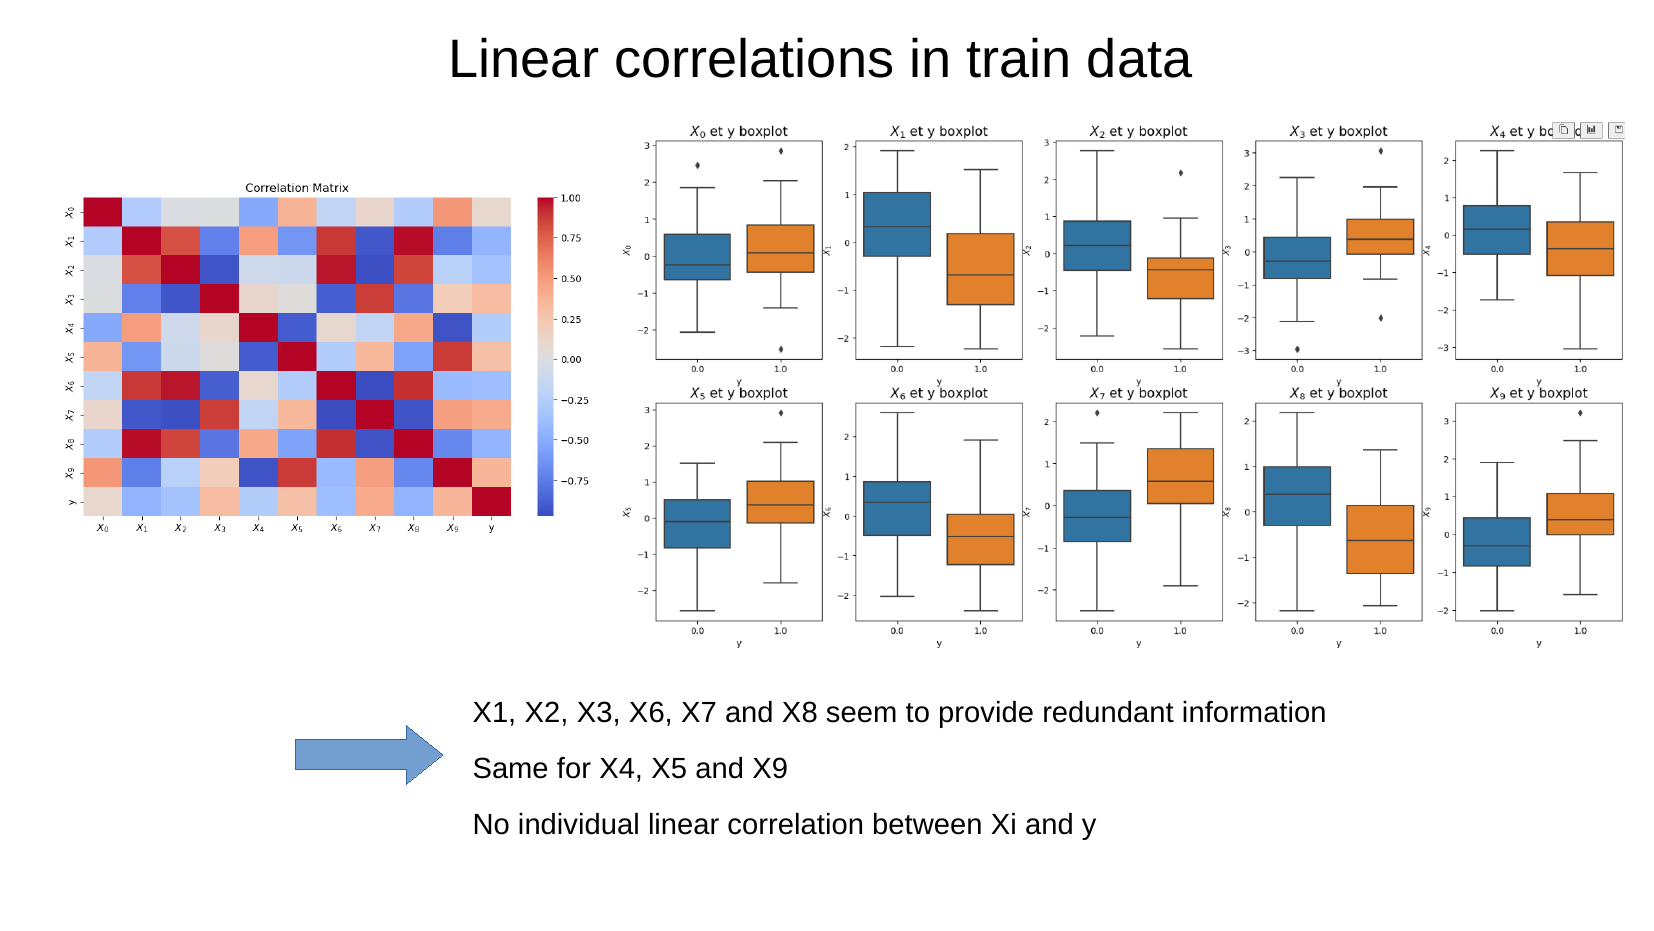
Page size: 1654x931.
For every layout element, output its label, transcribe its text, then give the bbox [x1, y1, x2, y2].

text_box X1, X2, X3, X6, X7 and X8 seem to provide redundant information Same for X4, X5 and X9 No individual linear correlation between Xi and y [472, 679, 1359, 858]
text_box [295, 725, 443, 785]
title Linear correlations in train data [76, 0, 1566, 119]
picture [620, 118, 1625, 650]
picture [59, 177, 591, 538]
